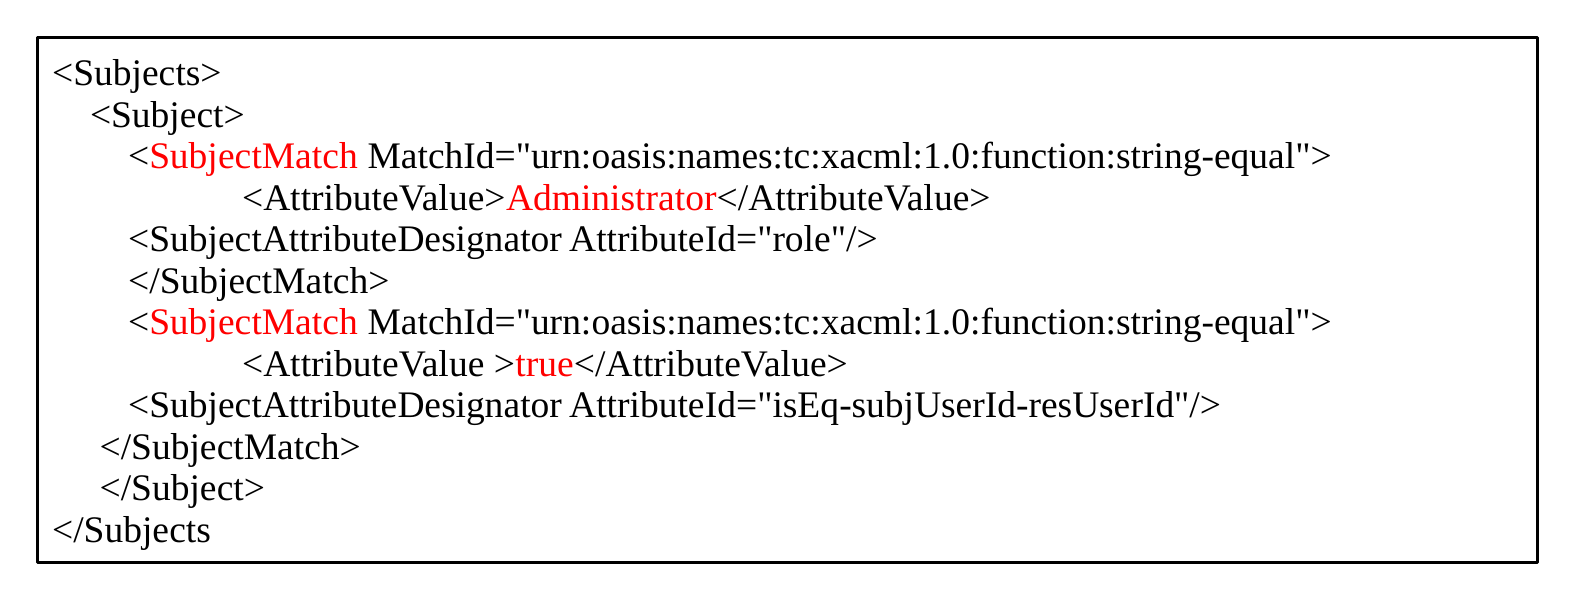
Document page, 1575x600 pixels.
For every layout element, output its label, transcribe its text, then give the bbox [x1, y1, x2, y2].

text_box <Subjects> <Subject> <SubjectMatch MatchId="urn:oasis:names:tc:xacml:1.0:function:string-equal"> <AttributeValue>Administrator</AttributeValue> <SubjectAttributeDesignator AttributeId="role"/> </SubjectMatch> <SubjectMatch MatchId="urn:oasis:names:tc:xacml:1.0:function:string-equal"> <AttributeValue >true</AttributeValue> <SubjectAttributeDesignator AttributeId="isEq-subjUserId-resUserId"/> </SubjectMatch> </Subject> </Subjects [37, 44, 1575, 600]
text_box [37, 37, 1538, 563]
